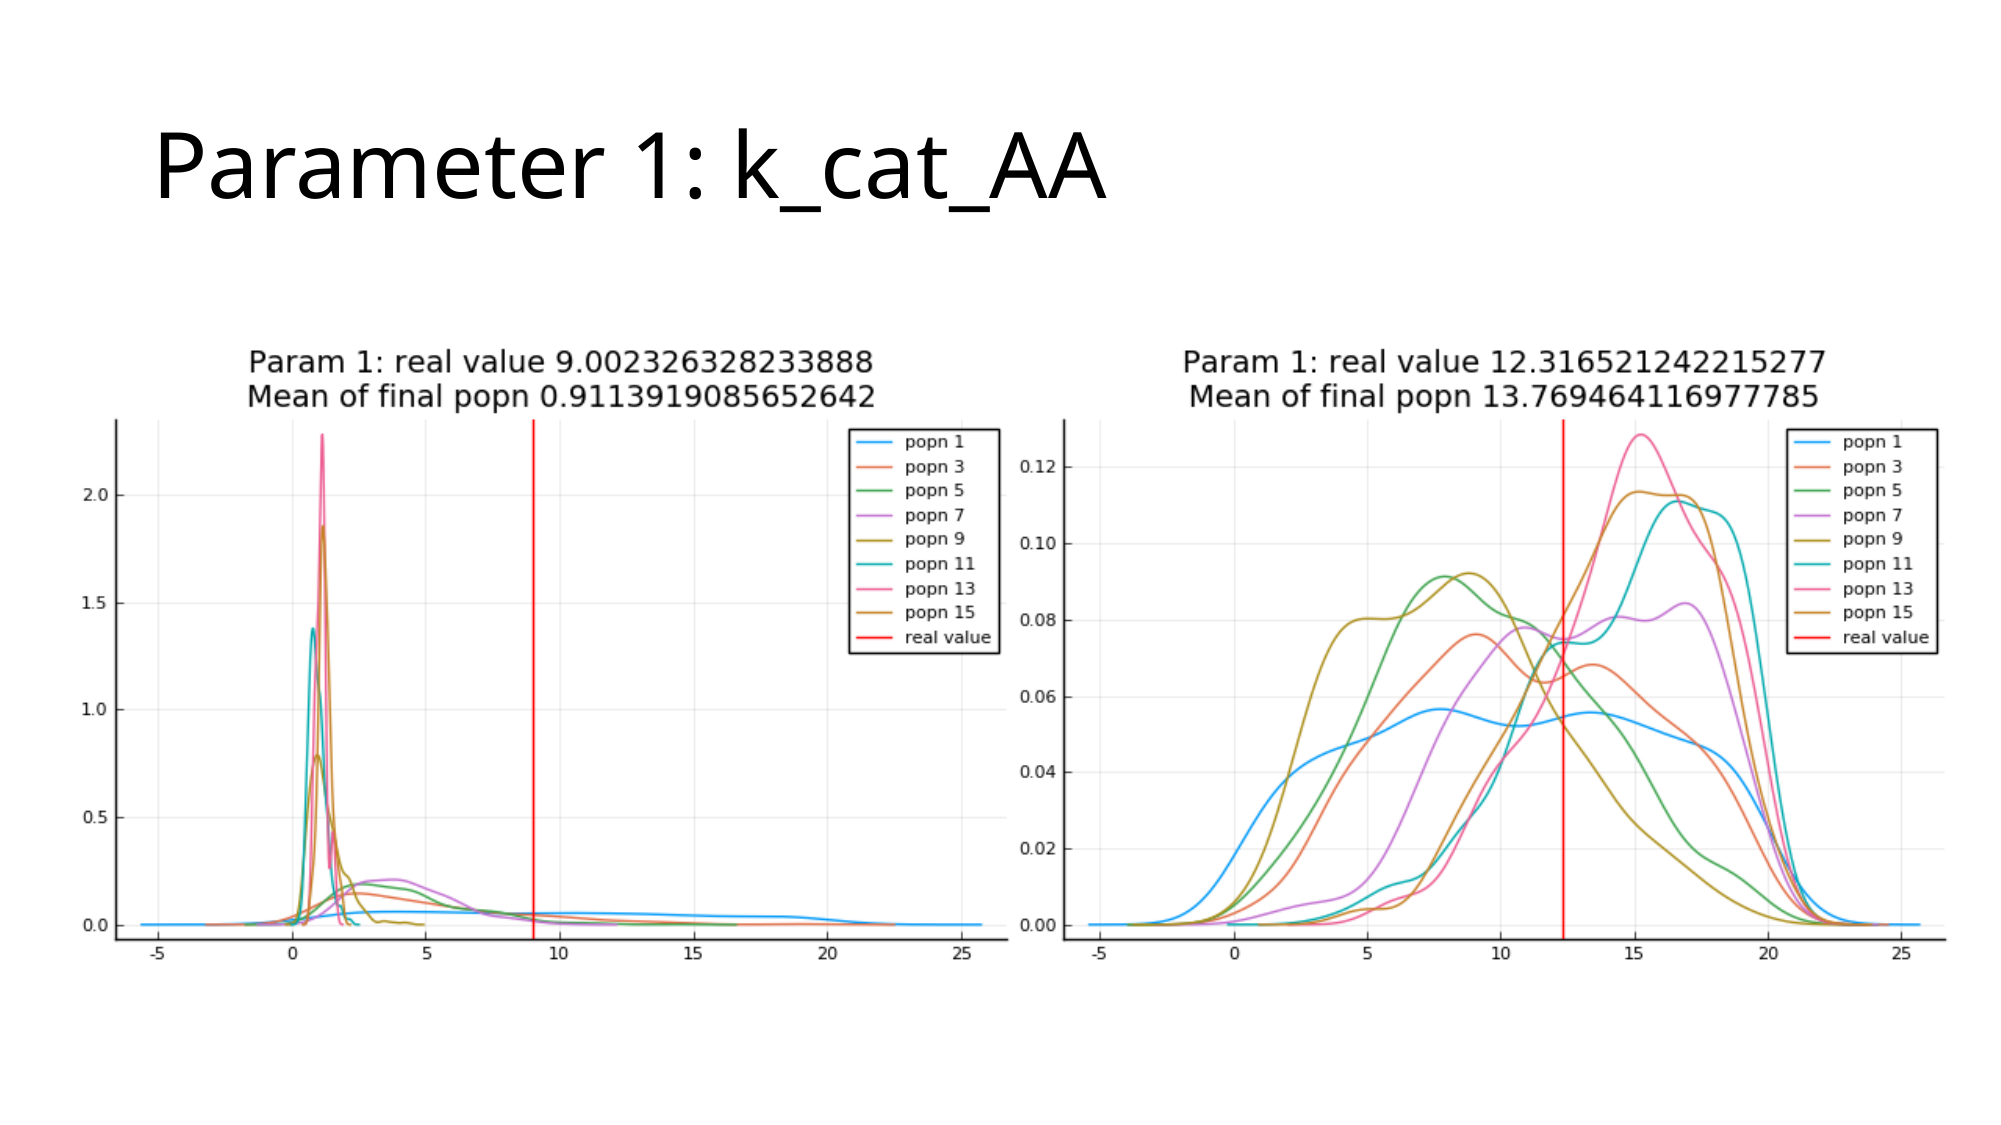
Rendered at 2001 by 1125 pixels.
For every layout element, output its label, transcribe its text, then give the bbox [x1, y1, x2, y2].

title Parameter 1: k_cat_AA [137, 59, 1863, 278]
picture [75, 343, 1951, 969]
